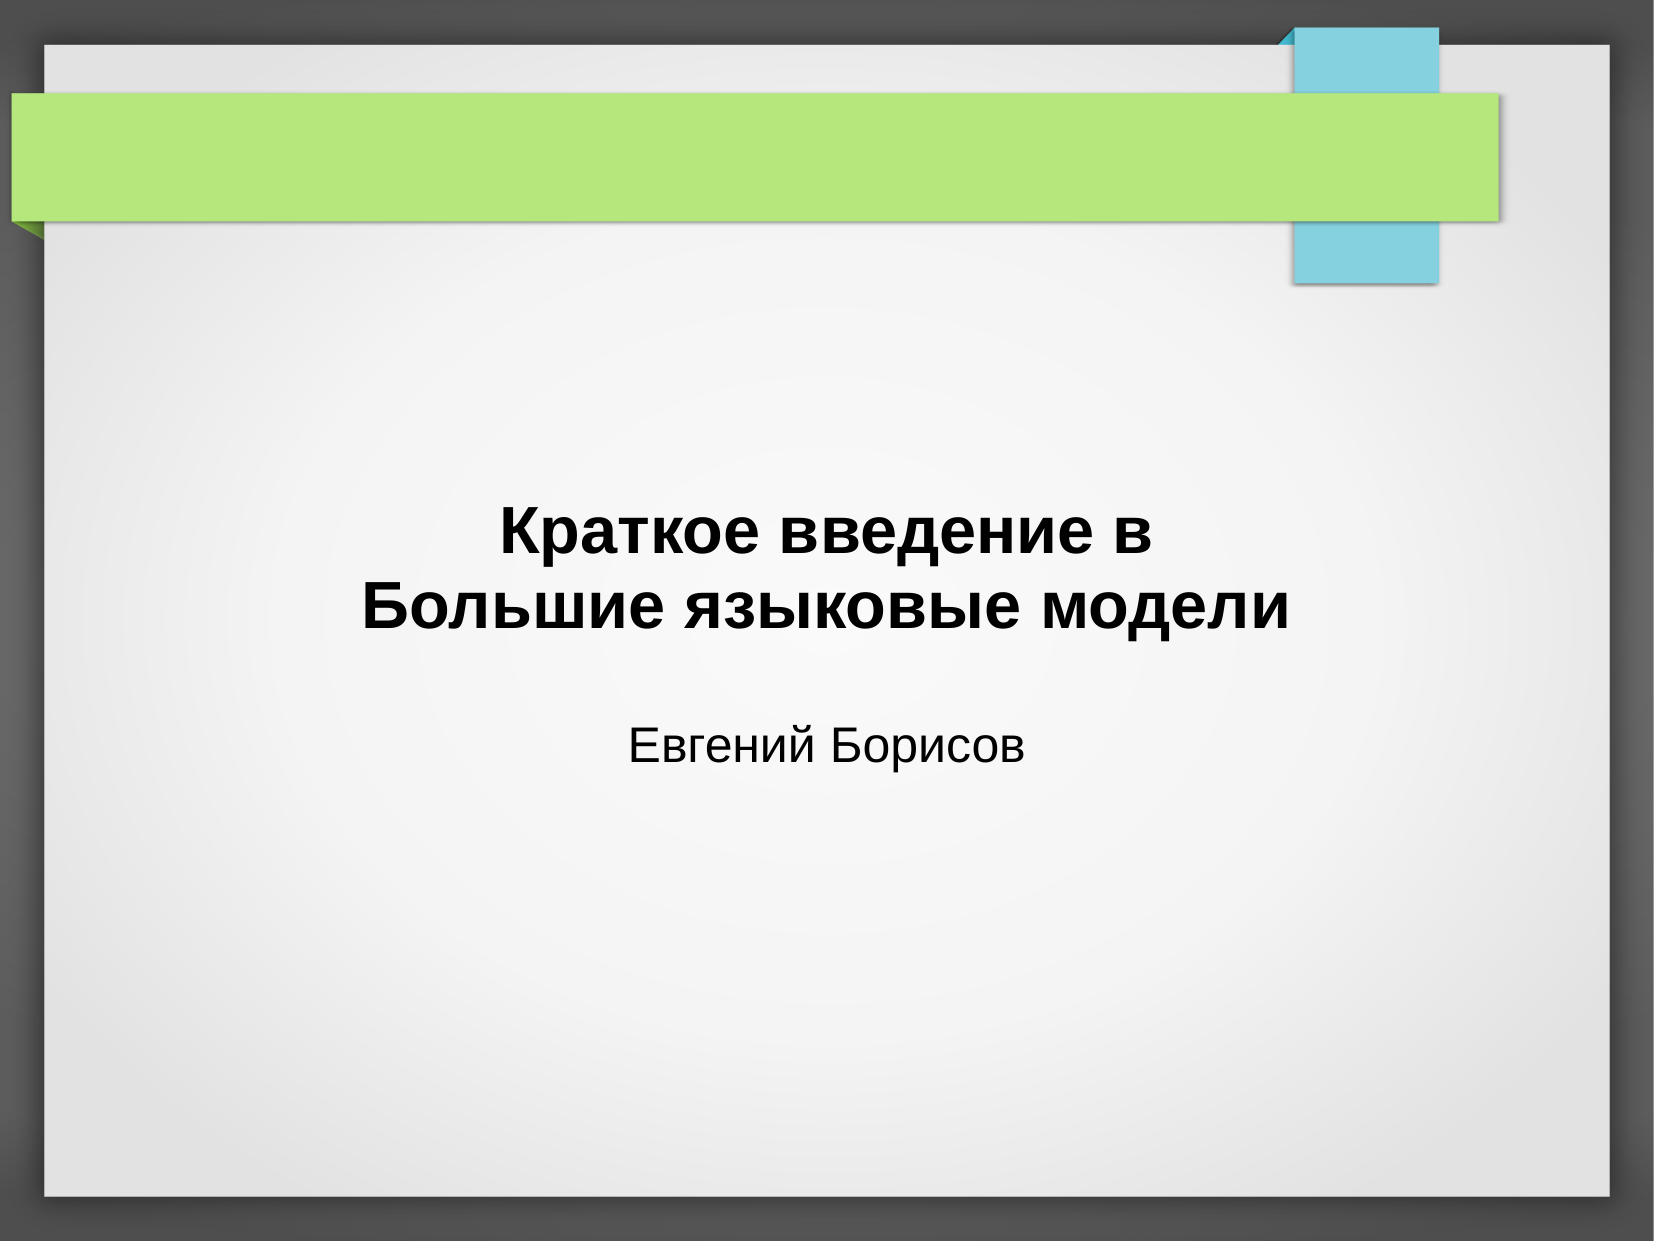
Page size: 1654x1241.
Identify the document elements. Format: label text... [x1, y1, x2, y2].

subtitle Краткое введение в Большие языковые модели Евгений Борисов [82, 290, 1571, 1010]
picture [0, 0, 1654, 1241]
